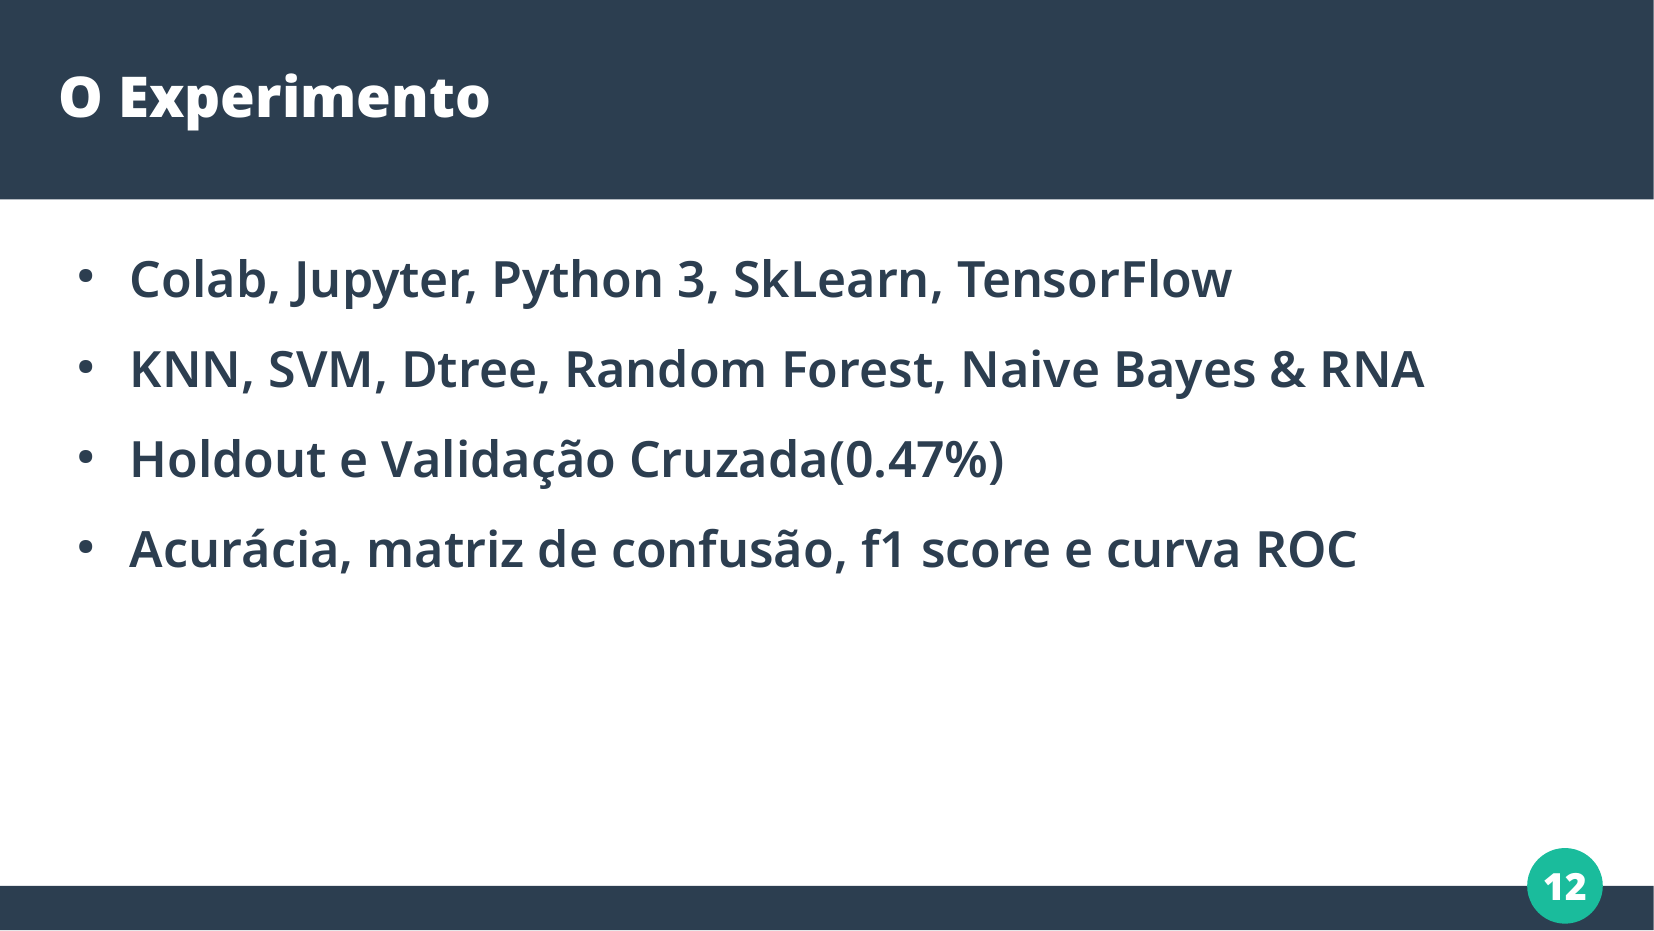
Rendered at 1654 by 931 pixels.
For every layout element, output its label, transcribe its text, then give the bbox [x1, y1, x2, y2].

title O Experimento [59, 37, 1595, 156]
list Colab, Jupyter, Python 3, SkLearn, TensorFlow KNN, SVM, Dtree, Random Forest, Naive Bayes & RNA Holdout e Validação Cruzada(0.47%) Acurácia, matriz de confusão, f1 score e curva ROC [59, 243, 1595, 864]
